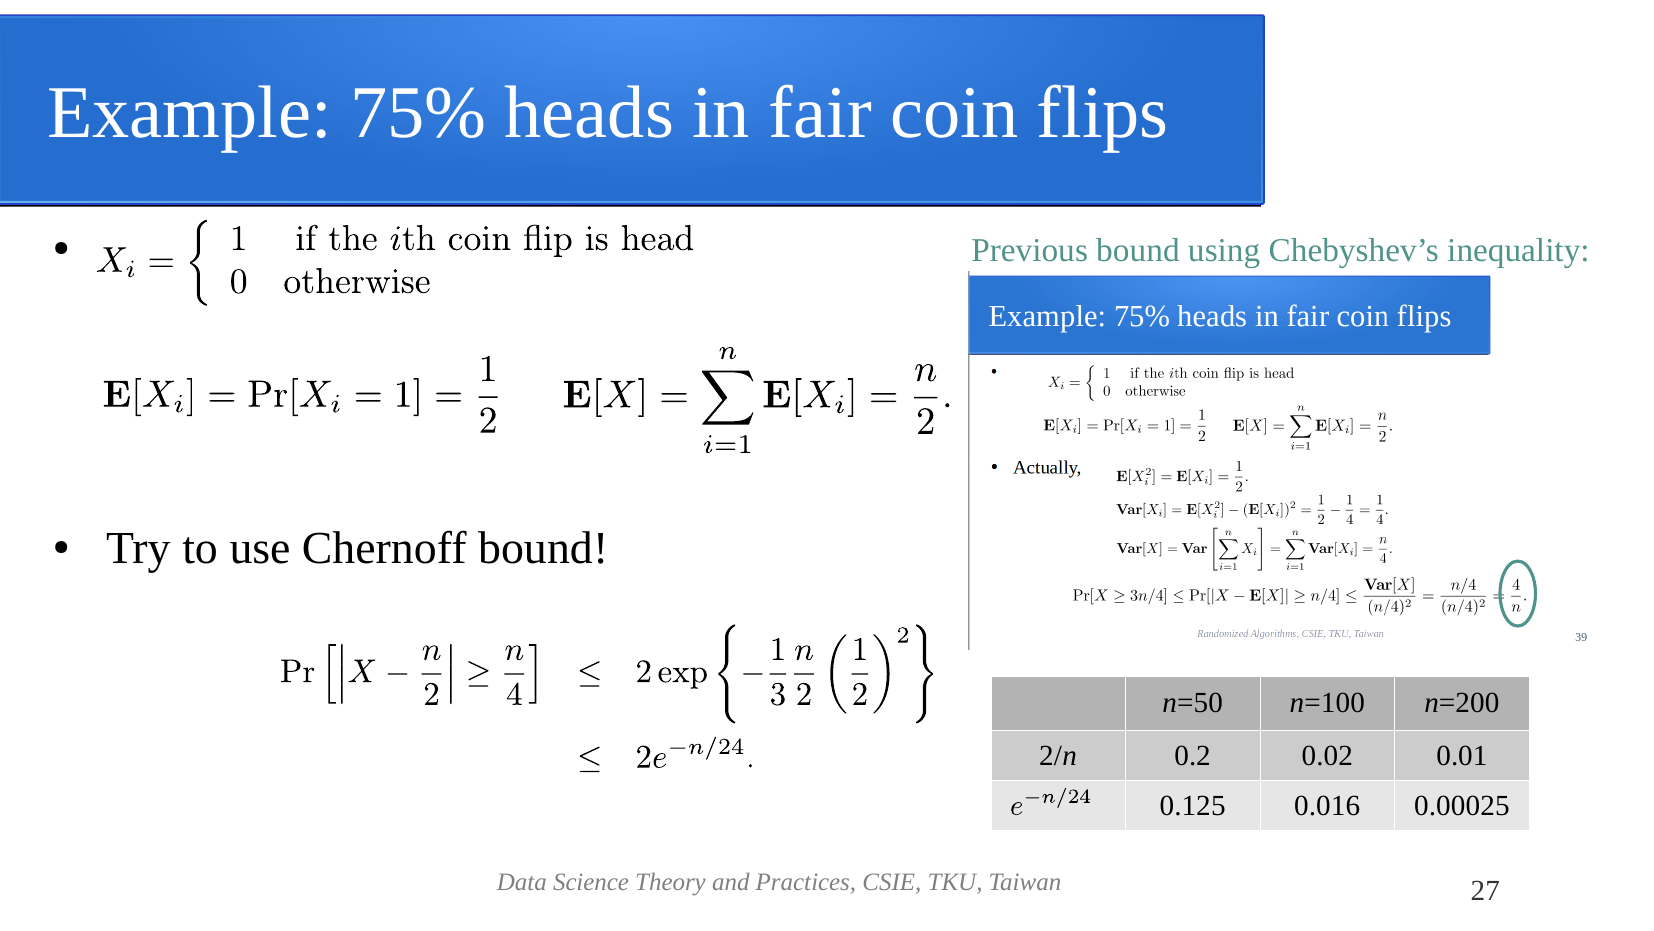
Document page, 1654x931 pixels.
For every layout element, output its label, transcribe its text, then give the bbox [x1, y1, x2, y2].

picture [1009, 787, 1091, 816]
picture [968, 278, 1595, 650]
list Try to use Chernoff bound! [35, 224, 1524, 764]
table_cell 0.02 [1261, 731, 1394, 780]
picture [100, 354, 500, 435]
table_cell 0.00025 [1395, 781, 1529, 830]
table_header n=100 [1261, 677, 1394, 730]
table_cell 0.125 [1126, 781, 1260, 830]
table_header n=50 [1126, 677, 1260, 730]
table_header [992, 677, 1125, 730]
table_header n=200 [1395, 677, 1529, 730]
picture [561, 345, 951, 455]
table_cell 0.016 [1261, 781, 1394, 830]
table_cell [992, 781, 1125, 830]
table_cell 0.2 [1126, 731, 1260, 780]
title Example: 75% heads in fair coin flips [47, 35, 1199, 189]
table_cell 2/n [992, 731, 1125, 780]
text_box Previous bound using Chebyshev’s inequality: [956, 224, 1613, 278]
picture [279, 624, 934, 773]
picture [94, 218, 695, 308]
table_cell 0.01 [1395, 731, 1529, 780]
